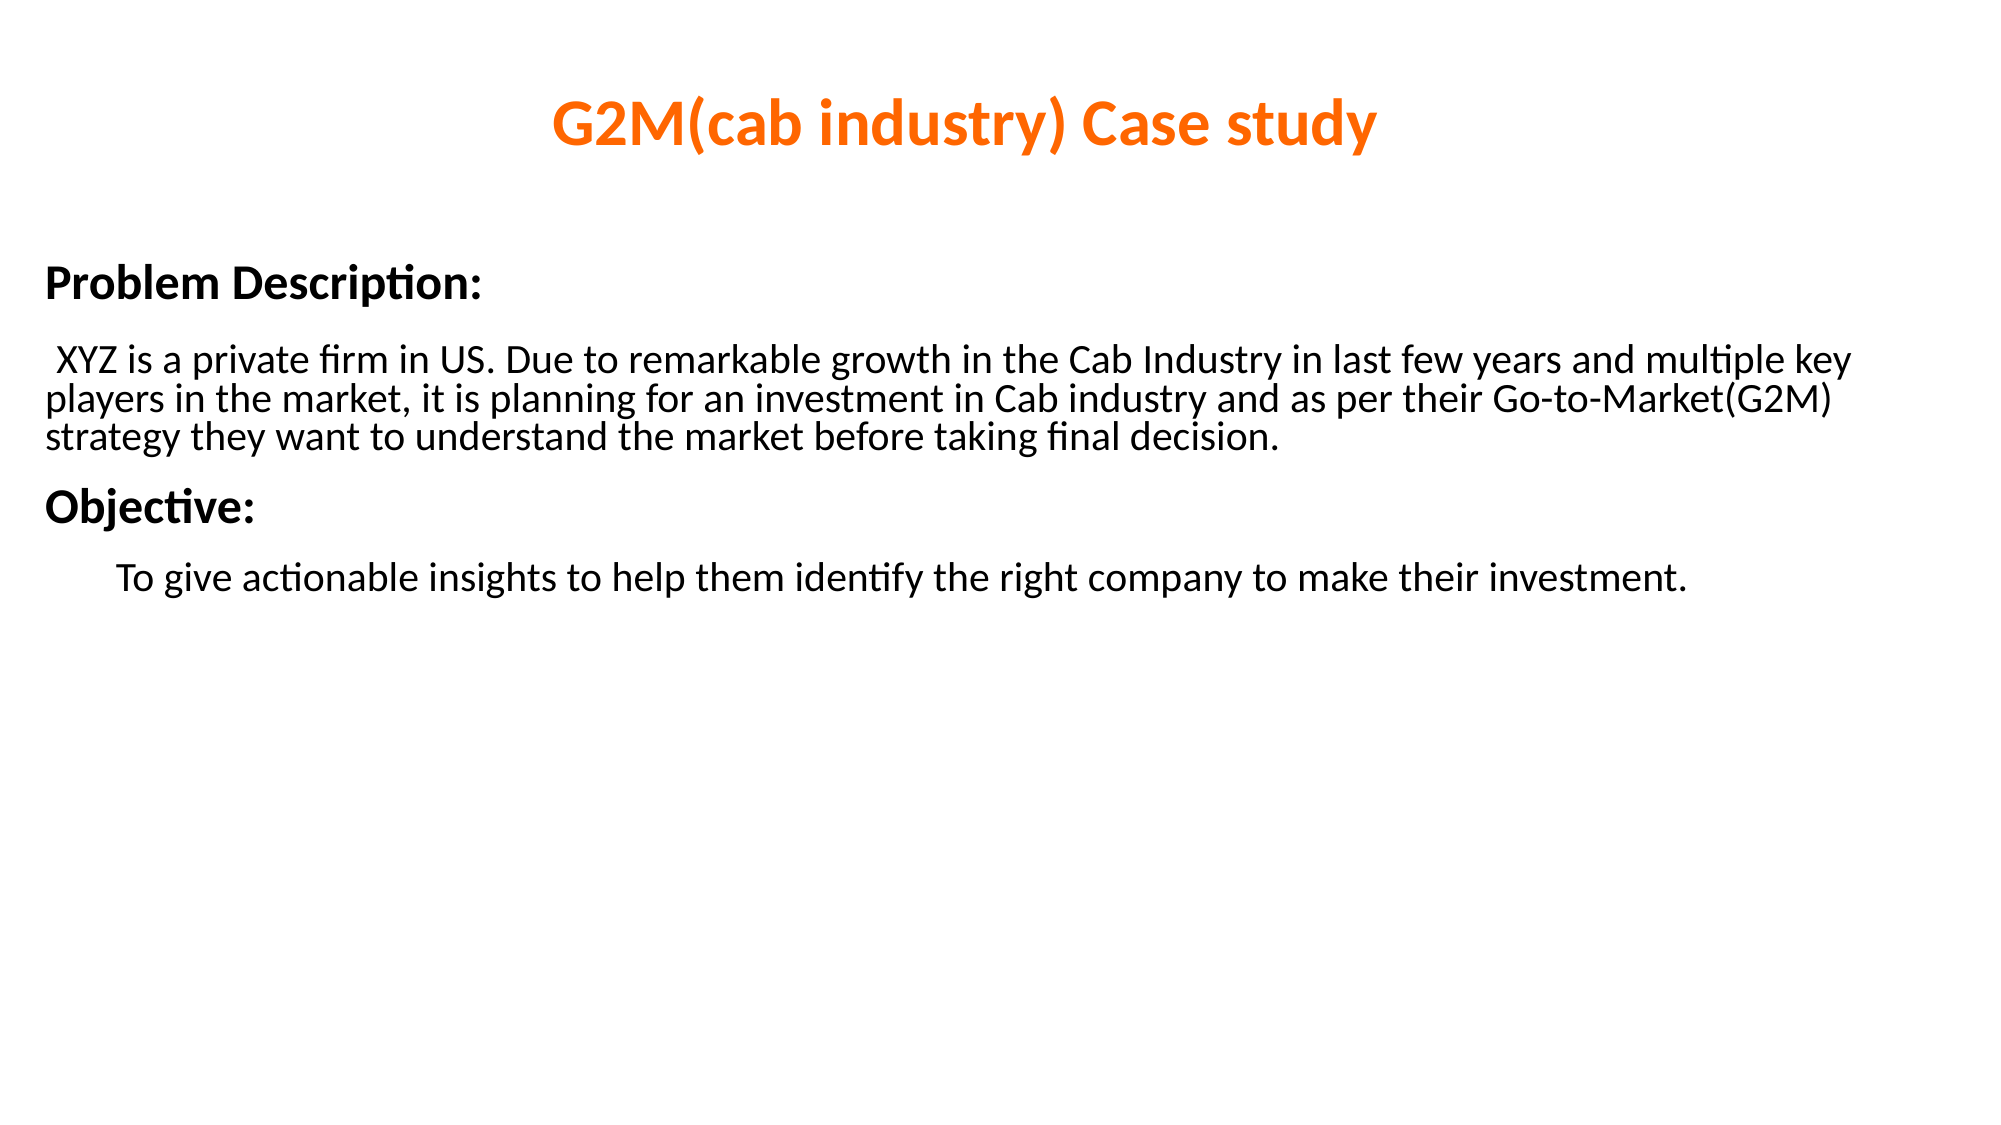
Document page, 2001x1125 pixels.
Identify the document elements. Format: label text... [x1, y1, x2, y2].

list Problem Description: XYZ is a private firm in US. Due to remarkable growth in the Cab Industry in last few years and multiple key players in the market, it is planning for an investment in Cab industry and as per their Go-to-Market(G2M) strategy they want to understand the market before taking final decision. Objective: To give actionable insights to help them identify the right company to make their investment. [45, 263, 1900, 1006]
title G2M(cab industry) Case study [420, 60, 1471, 196]
